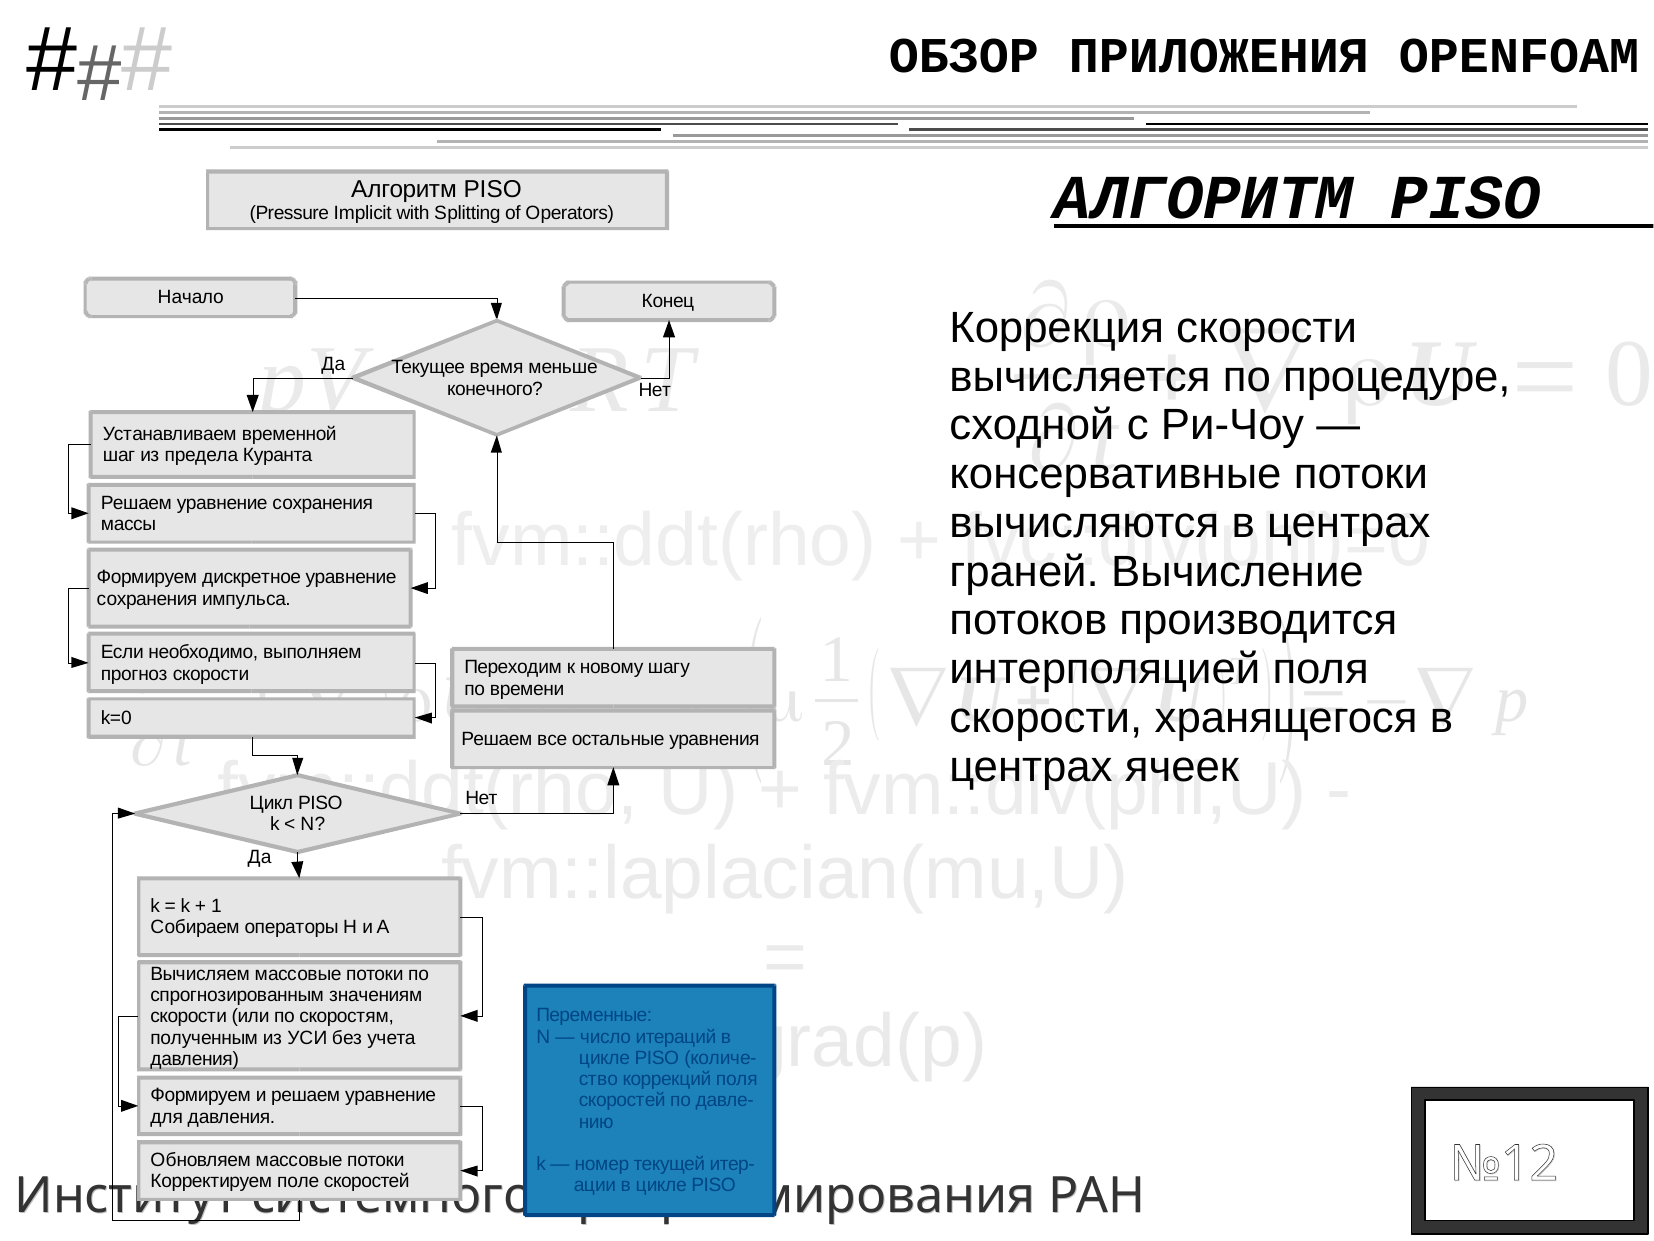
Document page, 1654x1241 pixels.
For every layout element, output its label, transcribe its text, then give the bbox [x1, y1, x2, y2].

text_box Коррекция скорости вычисляется по процедуре, сходной с Ри-Чоу — консервативные потоки вычисляются в центрах граней. Вычисление потоков производится интерполяцией поля скорости, хранящегося в центрах ячеек [934, 295, 1549, 975]
picture [59, 169, 780, 1233]
title АЛГОРИТМ PISO [0, 147, 1654, 257]
